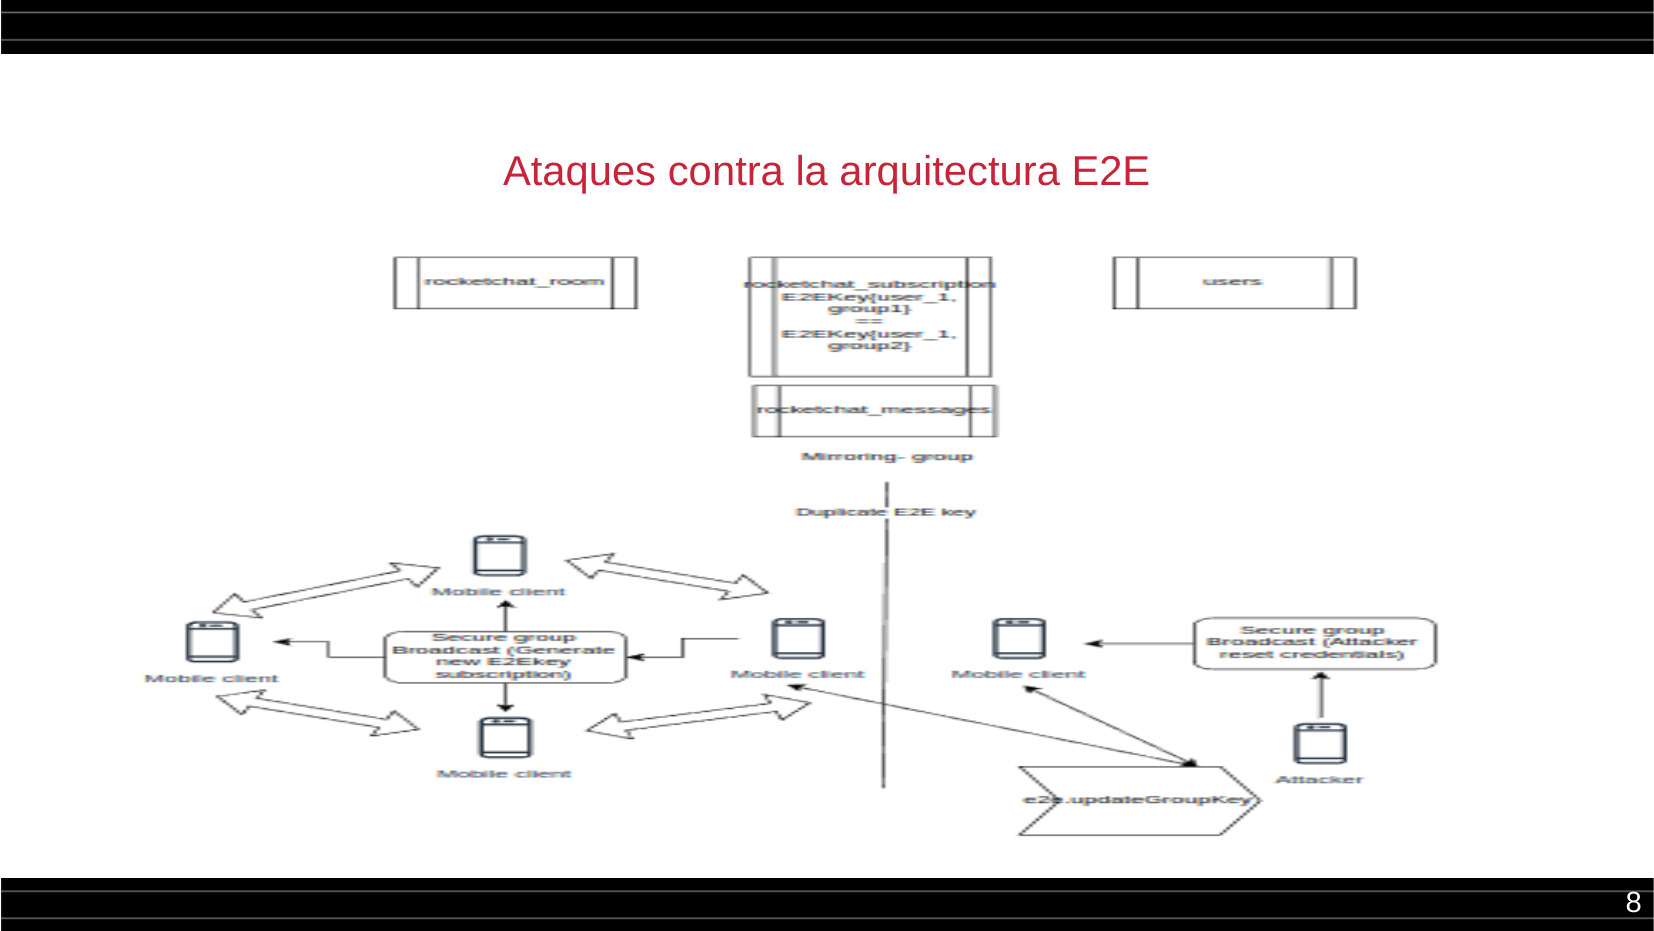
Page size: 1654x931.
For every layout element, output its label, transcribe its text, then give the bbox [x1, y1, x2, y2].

picture [70, 224, 1512, 839]
picture [1, 0, 1654, 54]
picture [1, 878, 1654, 931]
title Ataques contra la arquitectura E2E [82, 92, 1571, 249]
